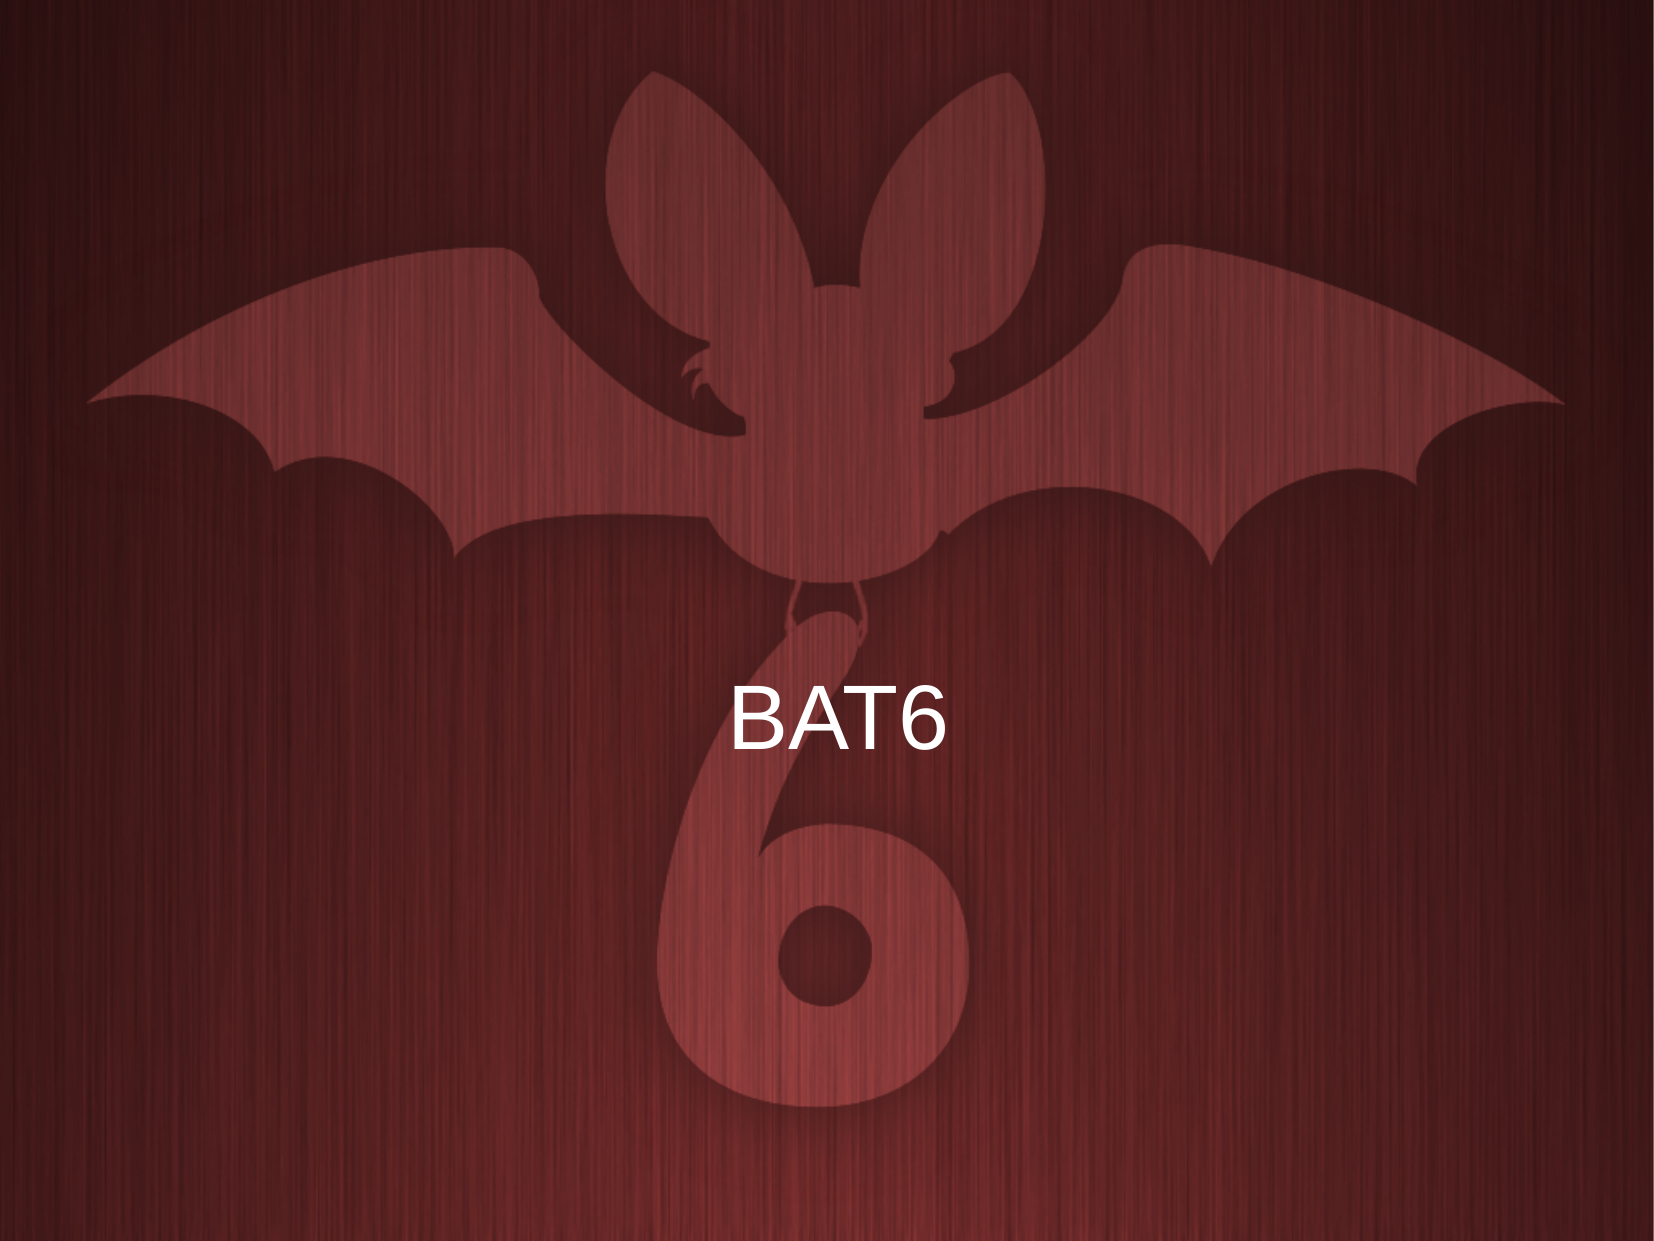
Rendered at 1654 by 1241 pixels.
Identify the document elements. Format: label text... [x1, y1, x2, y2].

picture [0, 0, 1654, 1241]
title BAT6 [94, 614, 1583, 822]
